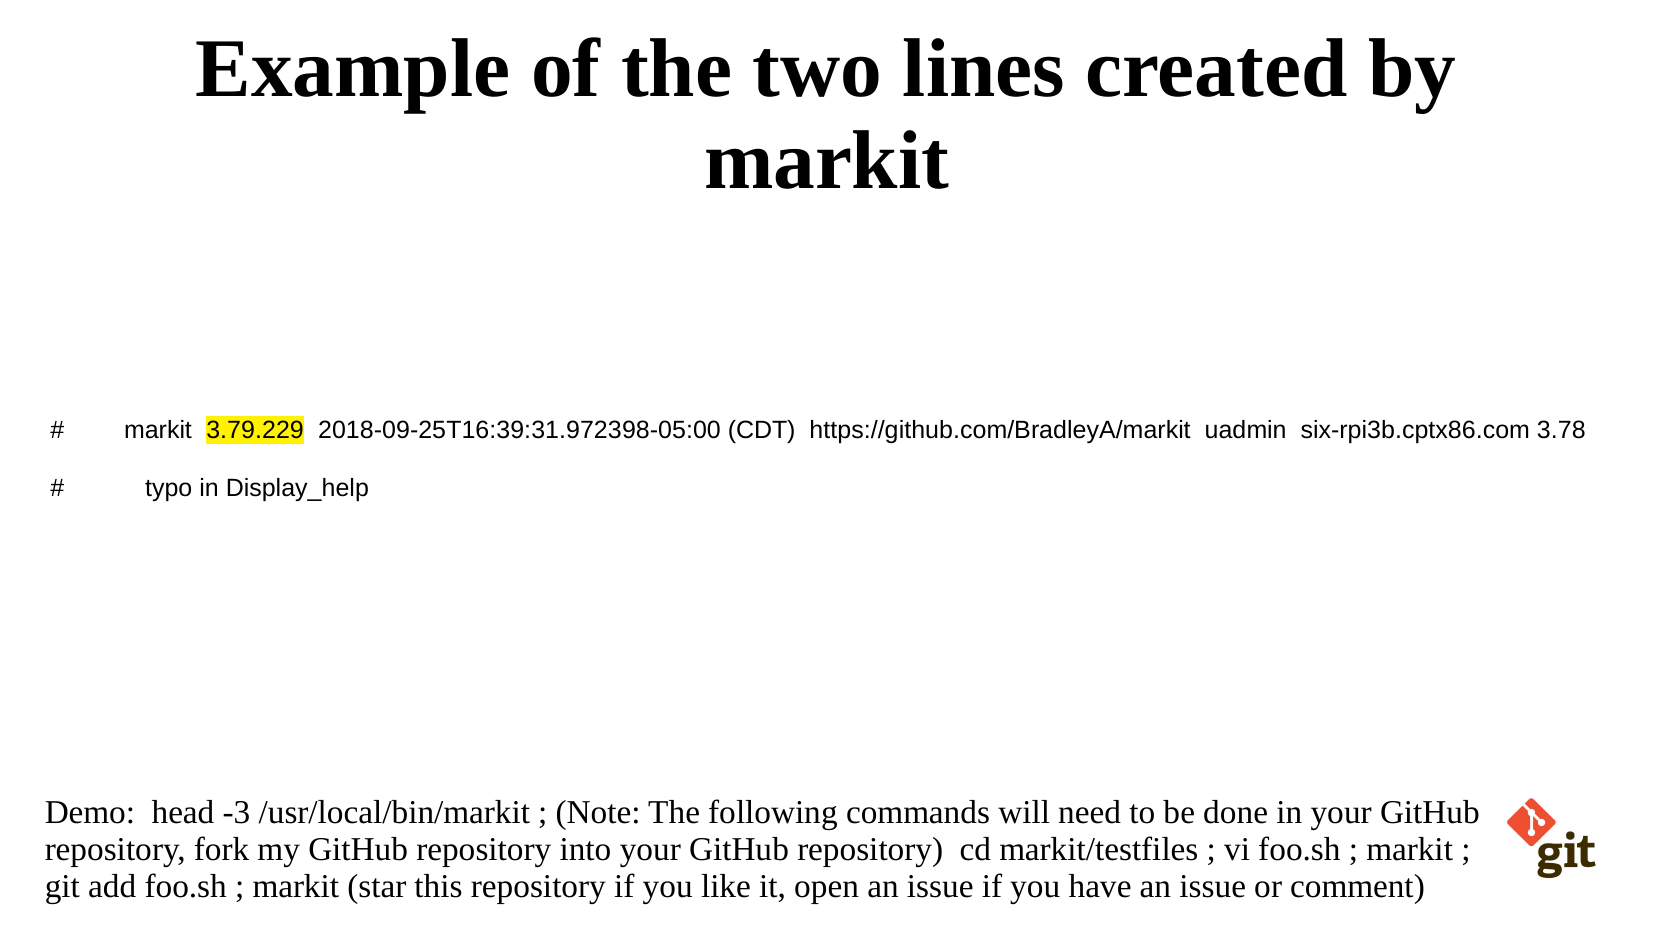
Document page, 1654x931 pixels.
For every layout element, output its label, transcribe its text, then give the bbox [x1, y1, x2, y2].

text_box Demo: head -3 /usr/local/bin/markit ; (Note: The following commands will need to be done in your GitHub repository, fork my GitHub repository into your GitHub repository) cd markit/testfiles ; vi foo.sh ; markit ; git add foo.sh ; markit (star this repository if you like it, open an issue if you have an issue or comment) [30, 786, 1501, 913]
list # markit 3.79.229 2018-09-25T16:39:31.972398-05:00 (CDT) https://github.com/BradleyA/markit uadmin six-rpi3b.cptx86.com 3.78 # typo in Display_help [15, 217, 1636, 758]
picture [1497, 789, 1606, 886]
title Example of the two lines created by markit [82, 22, 1571, 207]
